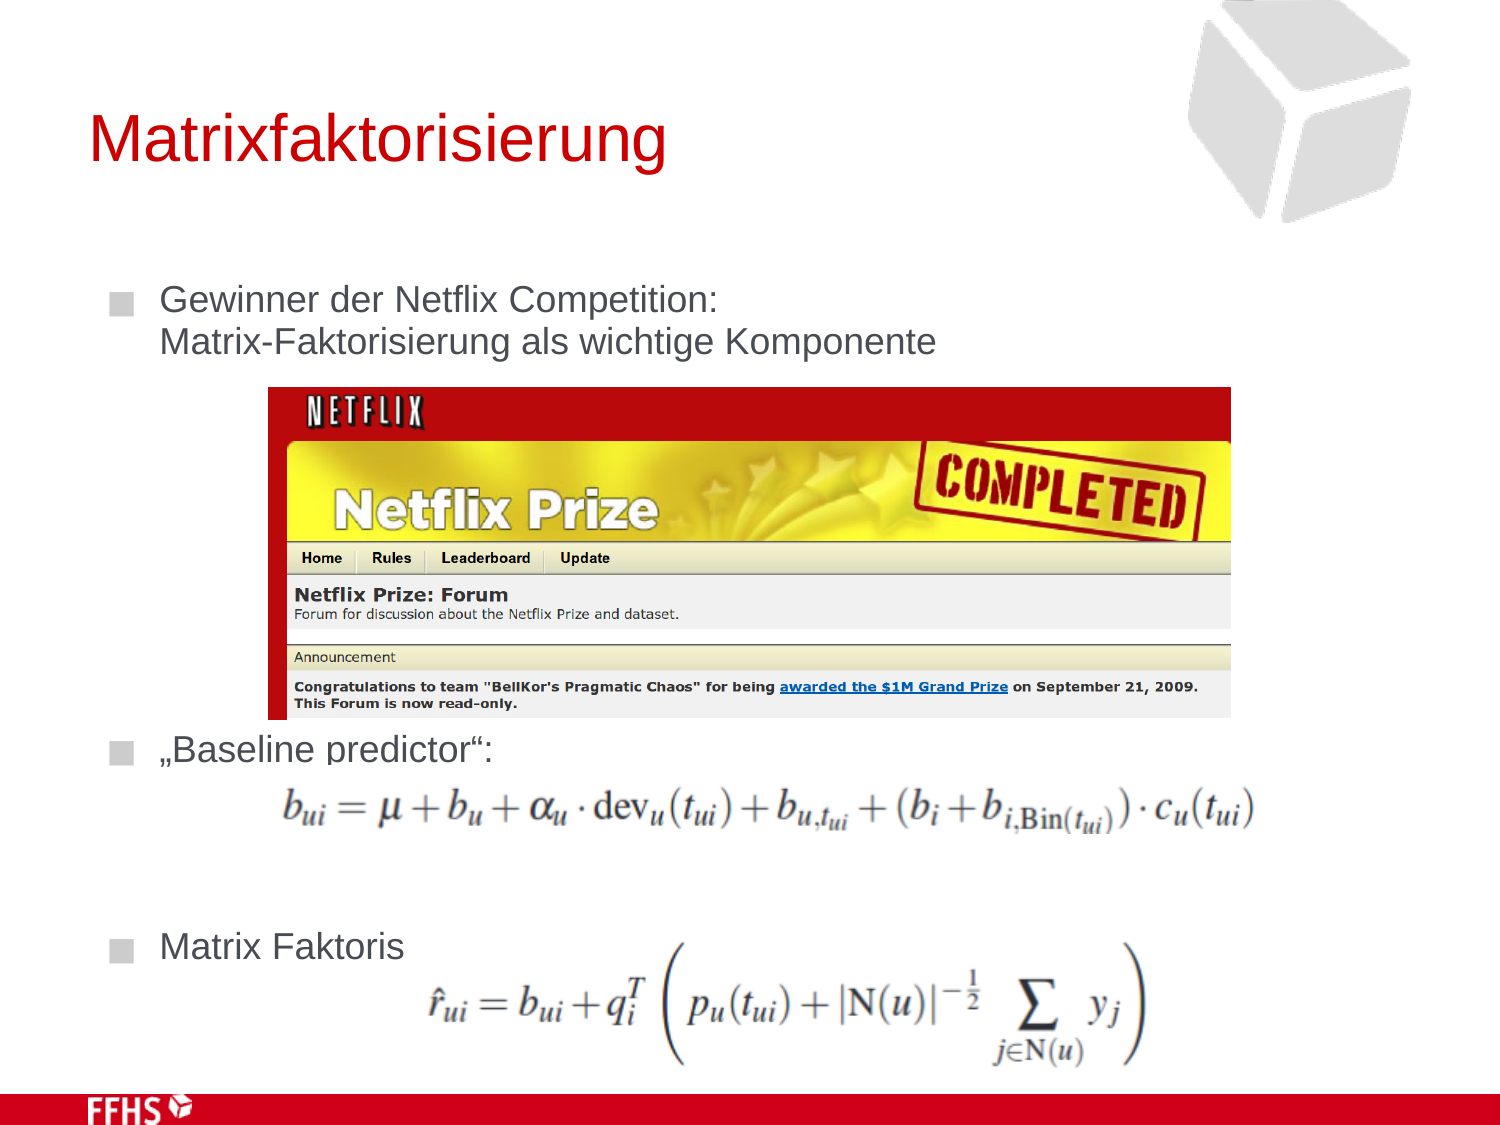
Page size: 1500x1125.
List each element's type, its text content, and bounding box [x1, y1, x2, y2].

picture [0, 1094, 1500, 1125]
list Gewinner der Netflix Competition: Matrix-Faktorisierung als wichtige Komponente „Baseline predictor“: Matrix Faktorisierung [88, 278, 1412, 1000]
title Matrixfaktorisierung [88, 56, 1176, 220]
picture [268, 387, 1231, 721]
picture [405, 929, 1151, 1076]
picture [1188, 0, 1411, 223]
picture [270, 765, 1263, 834]
